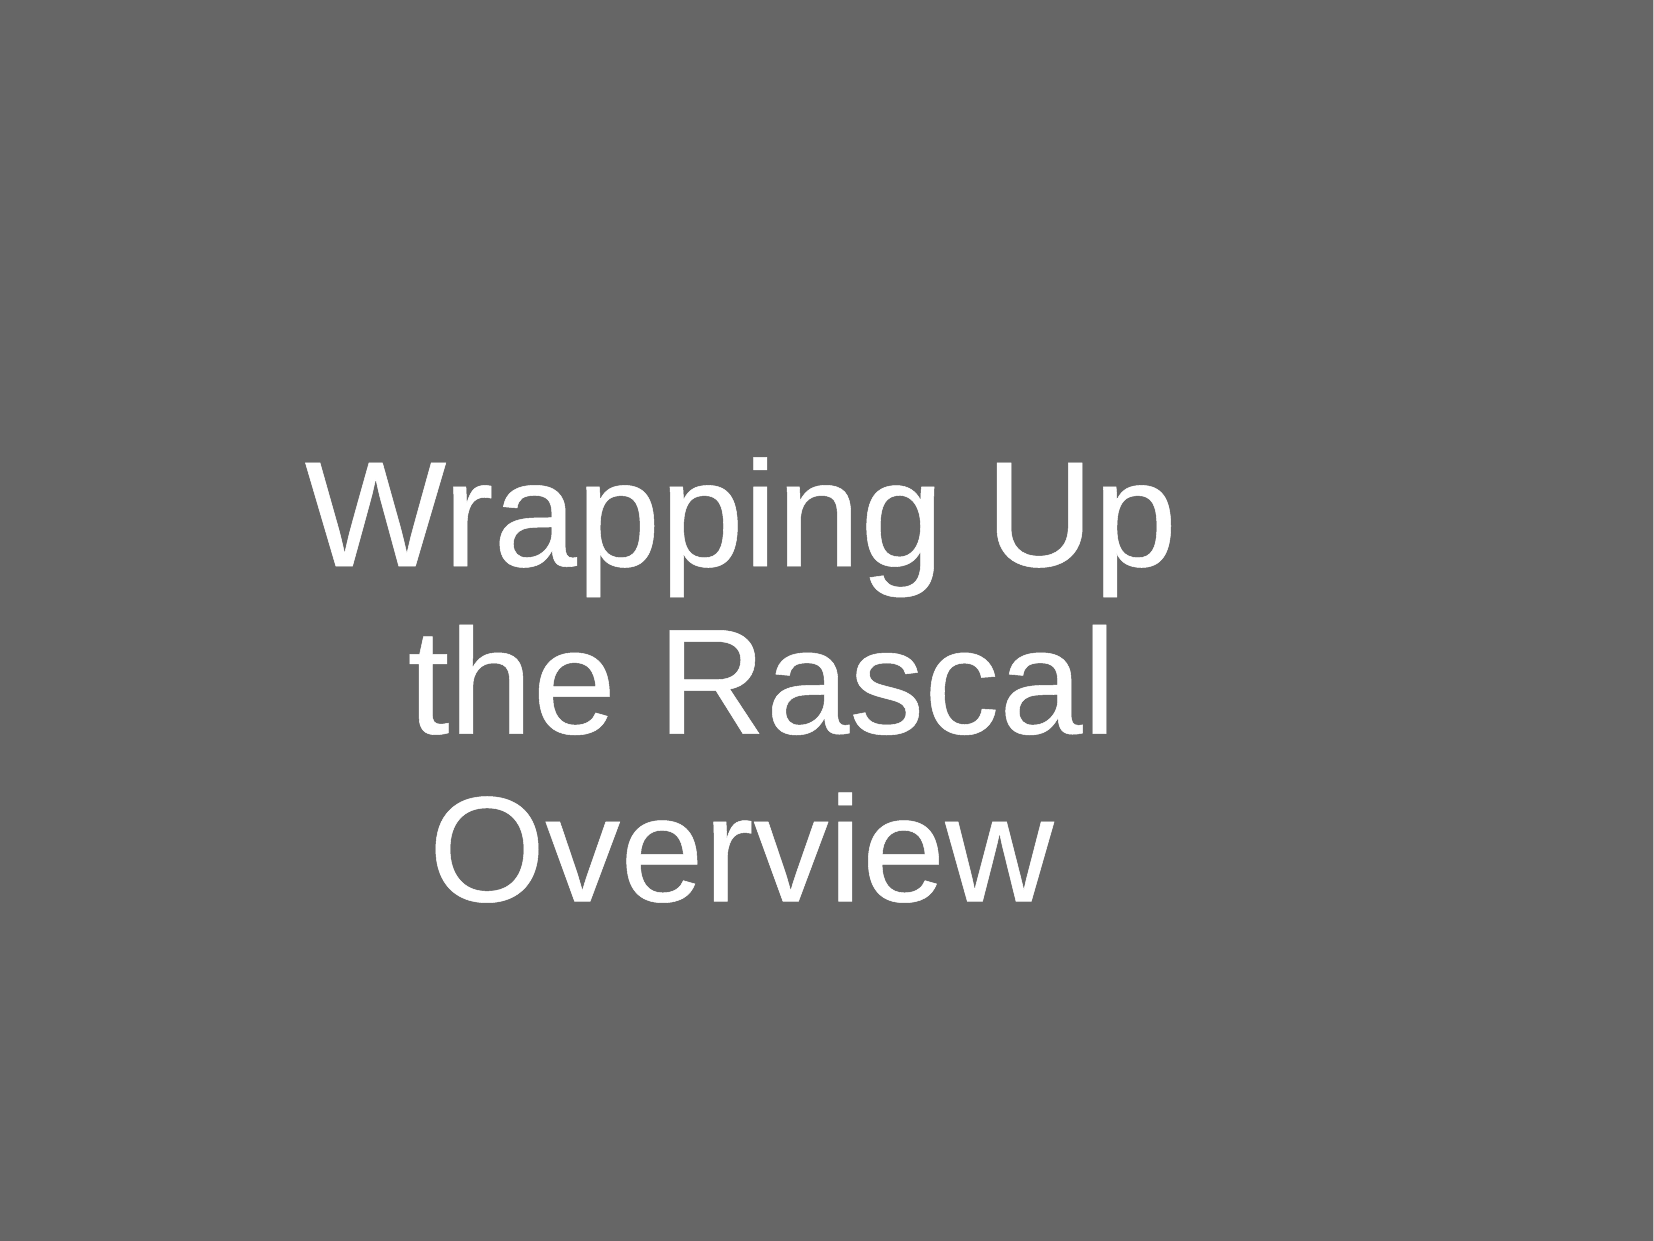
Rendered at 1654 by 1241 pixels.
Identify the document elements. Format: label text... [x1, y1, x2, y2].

text_box [0, 0, 1654, 1241]
text_box Wrapping Up the Rascal Overview [290, 422, 1615, 941]
